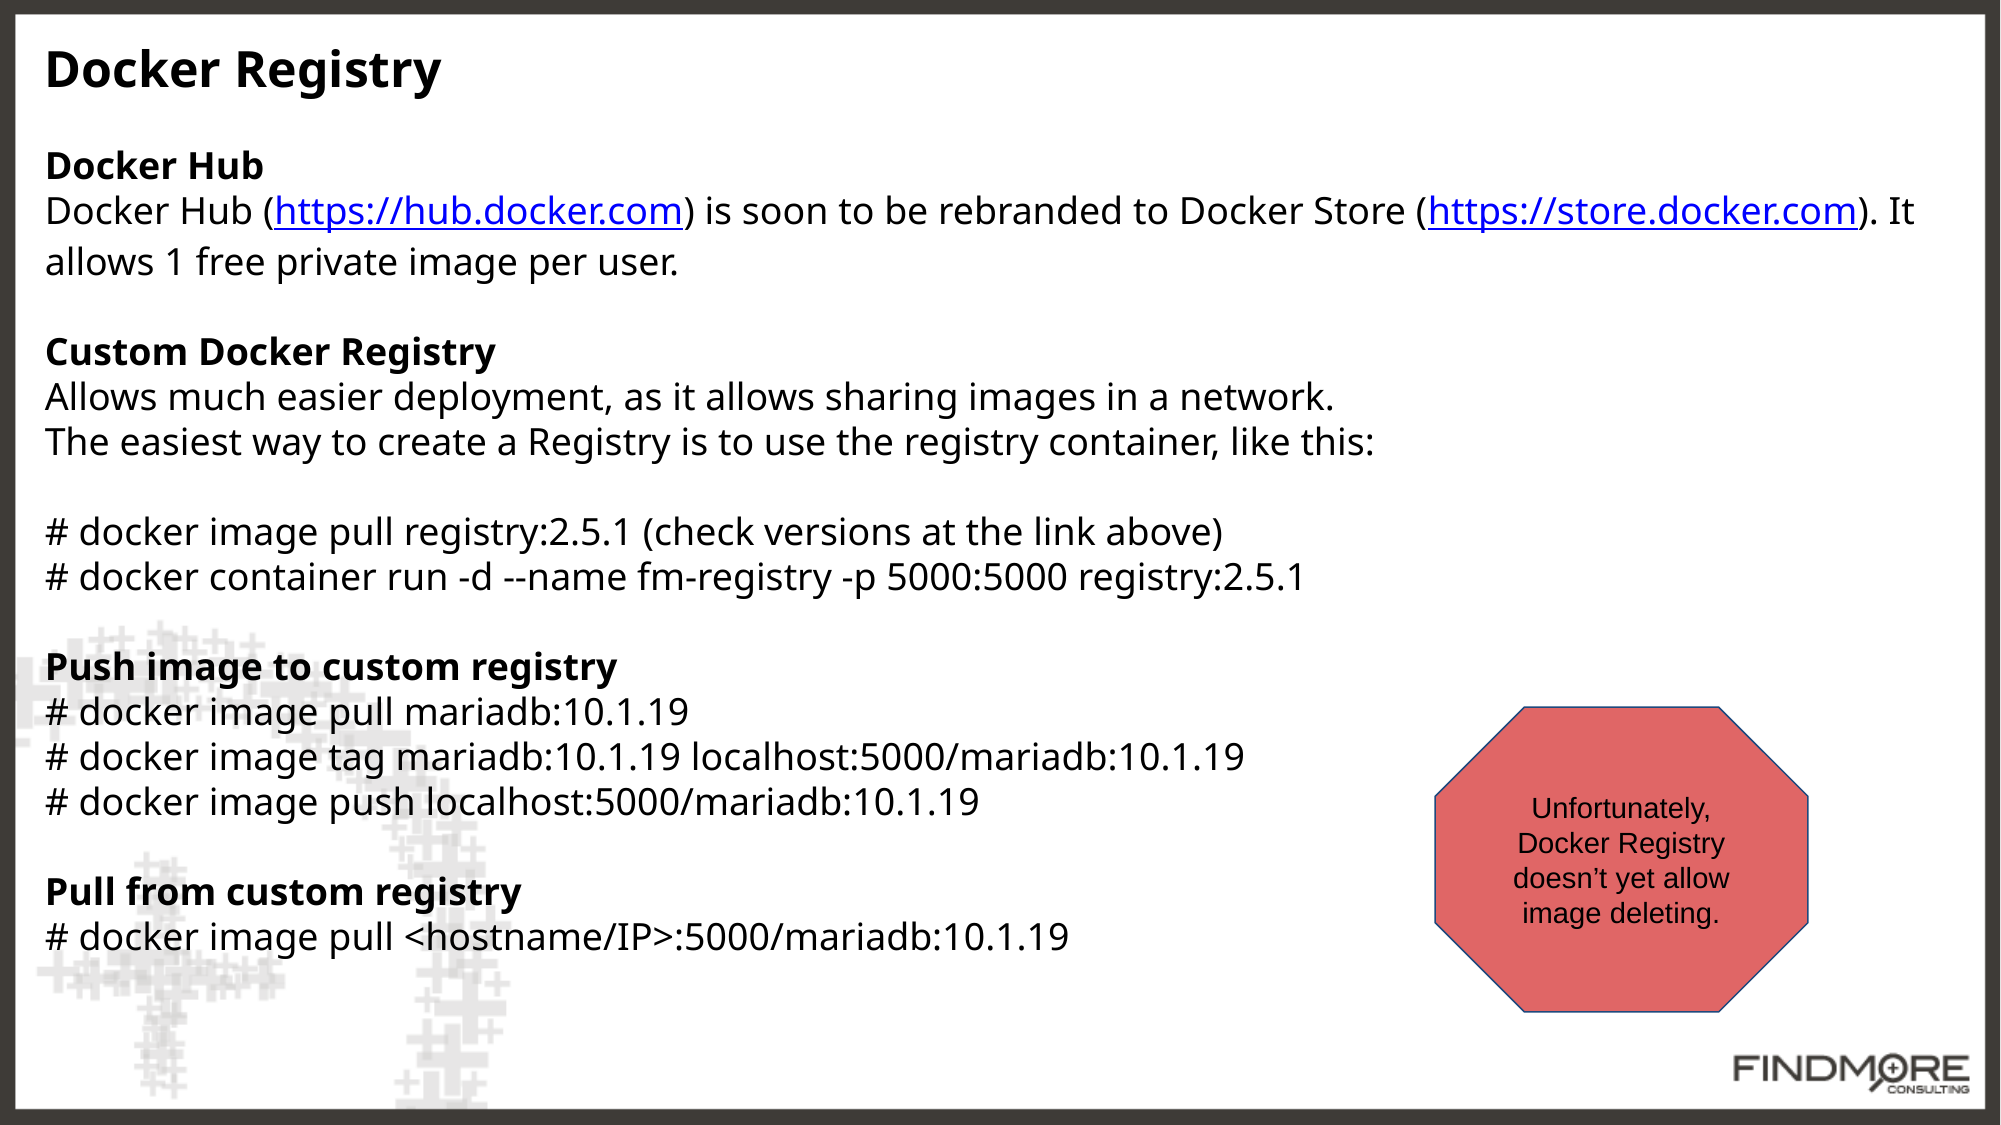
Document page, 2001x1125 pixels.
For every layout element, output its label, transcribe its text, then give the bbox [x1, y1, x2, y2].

text_box Unfortunately, Docker Registry doesn’t yet allow image deleting. [1435, 707, 1808, 1012]
text_box Docker Registry Docker Hub Docker Hub (https://hub.docker.com) is soon to be rebranded to Docker Store (https://store.docker.com). It allows 1 free private image per user. Custom Docker Registry Allows much easier deployment, as it allows sharing images in a network. The easiest way to create a Registry is to use the registry container, like this: # docker image pull registry:2.5.1 (check versions at the link above) # docker container run -d --name fm-registry -p 5000:5000 registry:2.5.1 Push image to custom registry # docker image pull mariadb:10.1.19 # docker image tag mariadb:10.1.19 localhost:5000/mariadb:10.1.19 # docker image push localhost:5000/mariadb:10.1.19 Pull from custom registry # docker image pull <hostname/IP>:5000/mariadb:10.1.19 [29, 29, 1950, 1093]
picture [0, 0, 2001, 1125]
